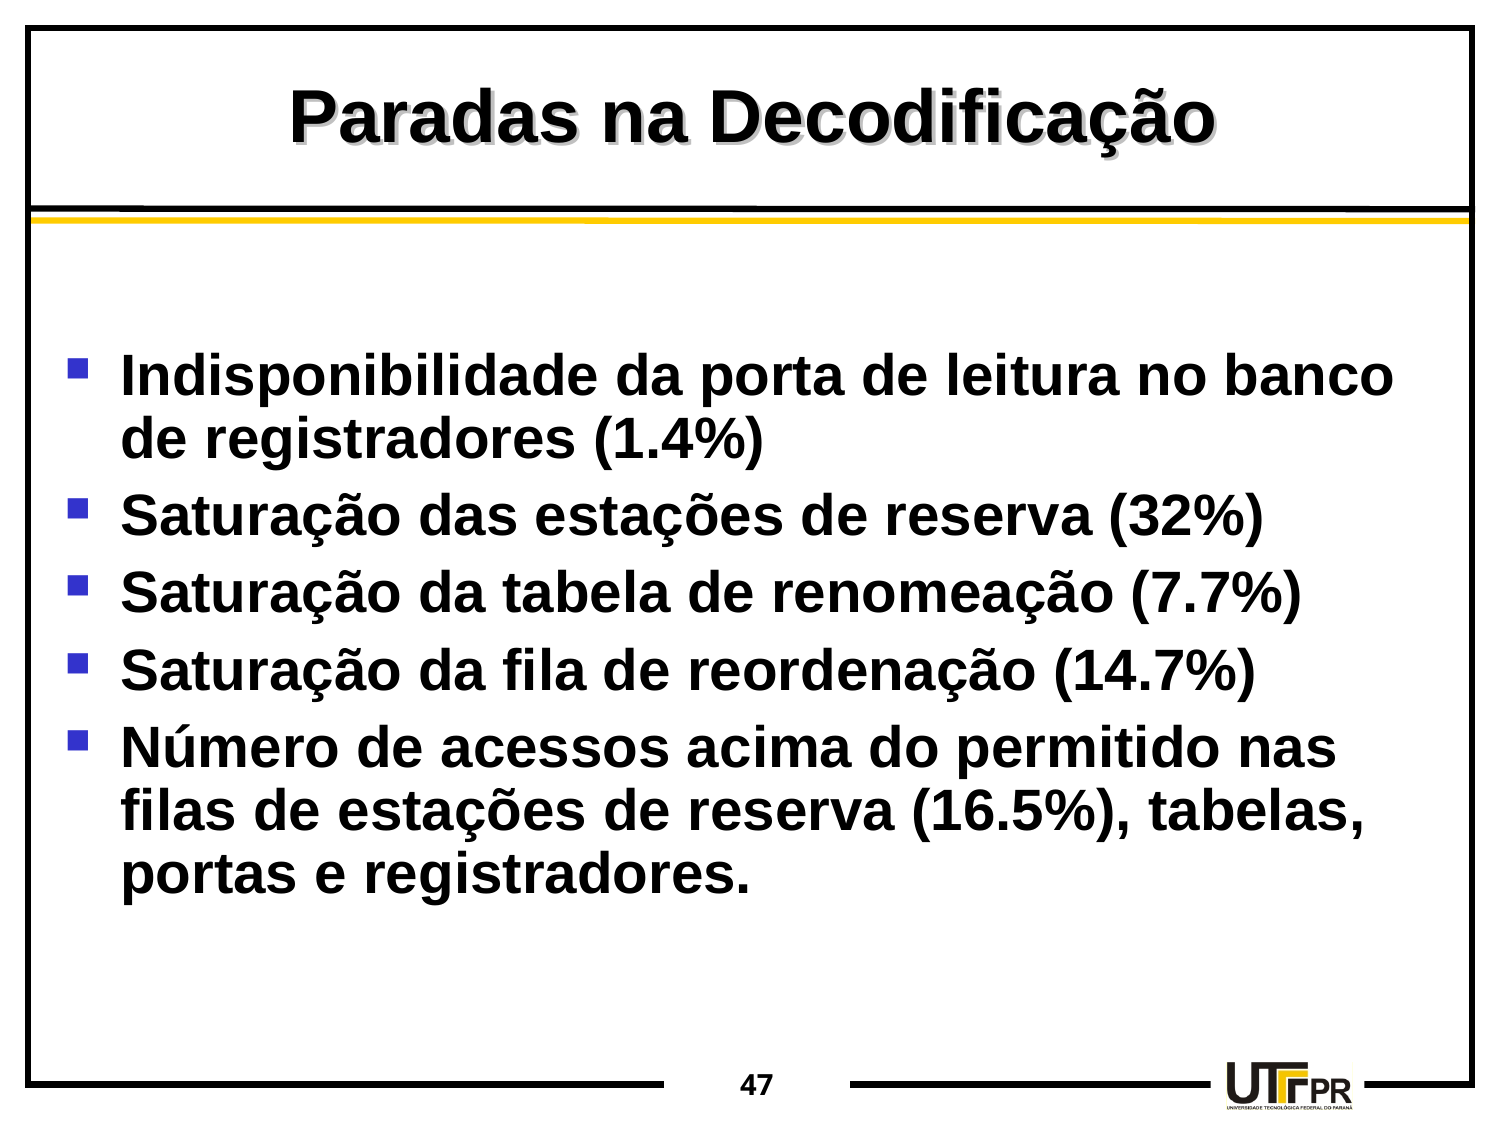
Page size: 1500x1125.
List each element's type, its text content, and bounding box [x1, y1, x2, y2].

title Paradas na Decodificação [29, 74, 1477, 169]
list Indisponibilidade da porta de leitura no banco de registradores (1.4%) Saturação das estações de reserva (32%) Saturação da tabela de renomeação (7.7%) Saturação da fila de reordenação (14.7%) Número de acessos acima do permitido nas filas de estações de reserva (16.5%), tabelas, portas e registradores. [49, 337, 1425, 1000]
picture [1226, 1062, 1353, 1110]
